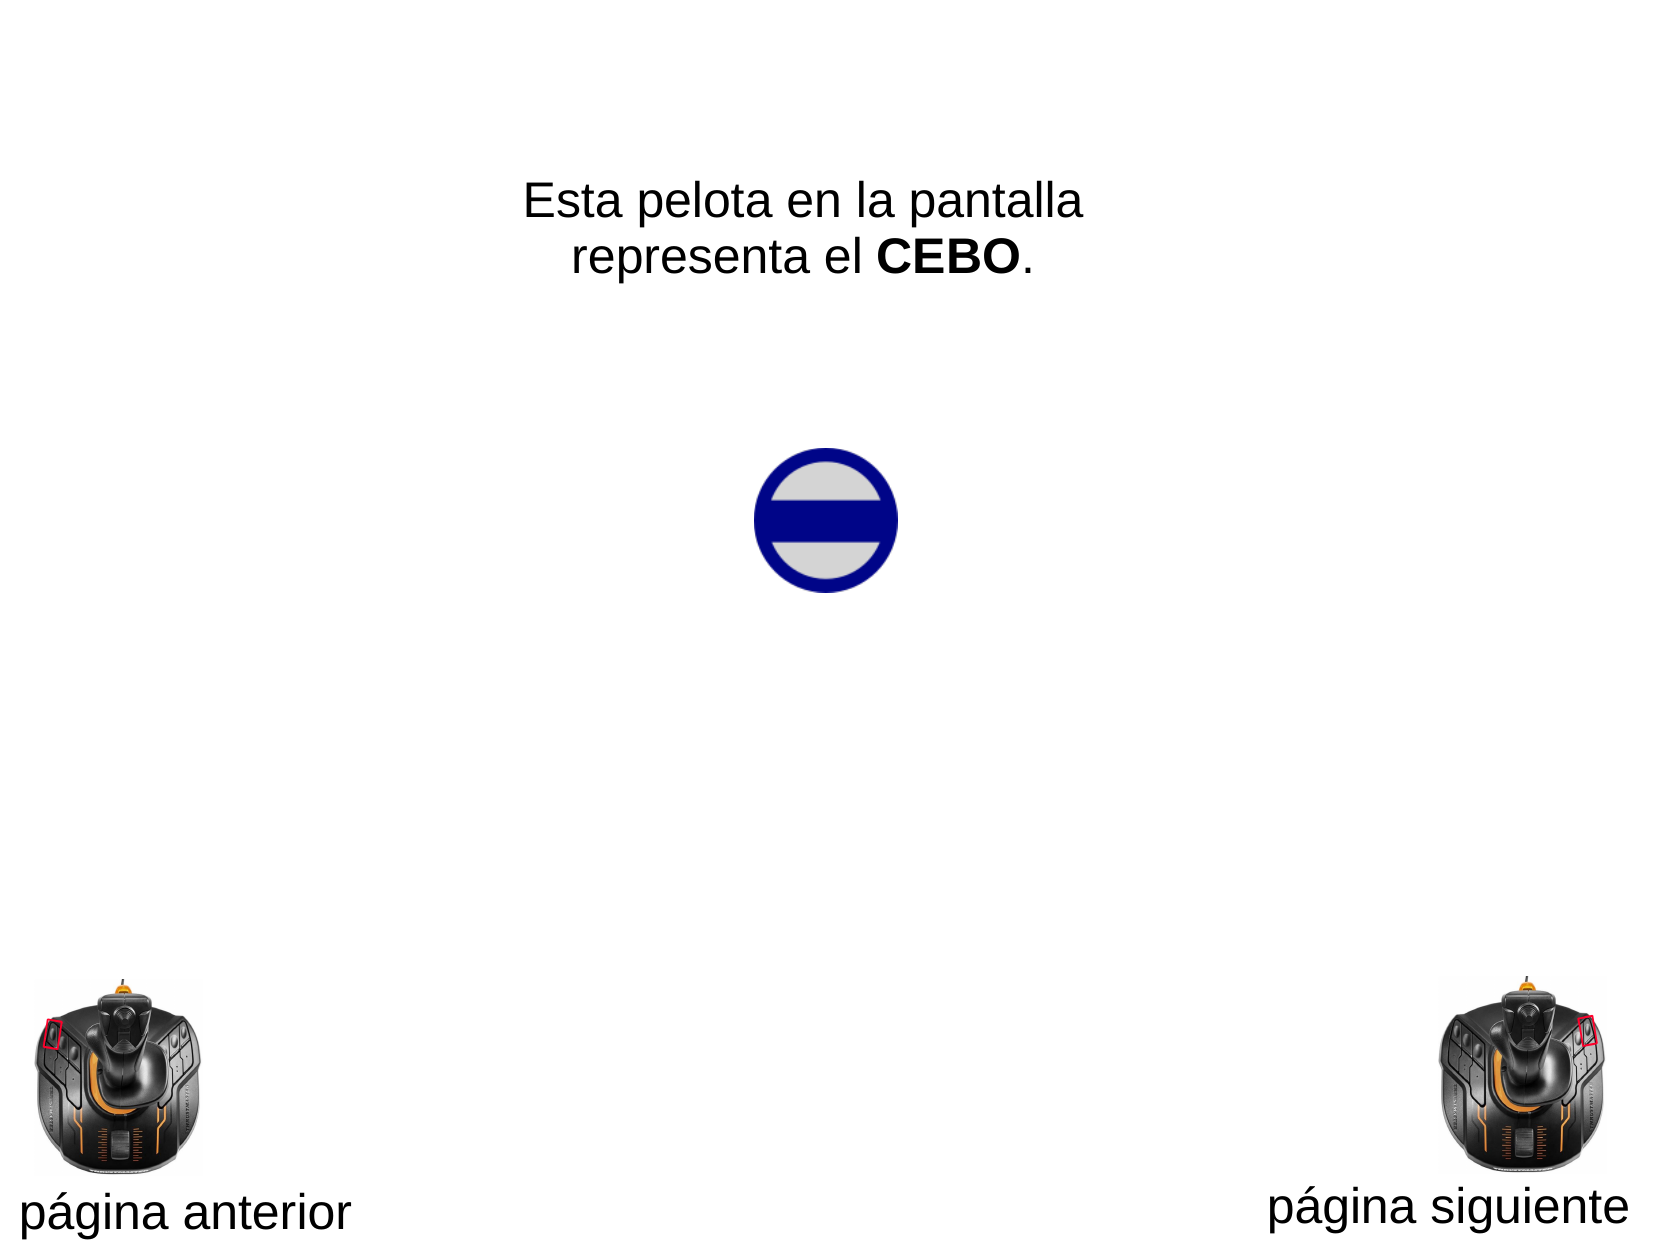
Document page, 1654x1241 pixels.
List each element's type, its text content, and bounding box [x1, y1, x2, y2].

text_box Esta pelota en la pantalla representa el CEBO. [507, 165, 1146, 571]
picture [34, 979, 203, 1177]
text_box página anterior [4, 1177, 368, 1241]
text_box página siguiente [1252, 1171, 1646, 1241]
picture [754, 448, 898, 593]
picture [1438, 976, 1607, 1171]
